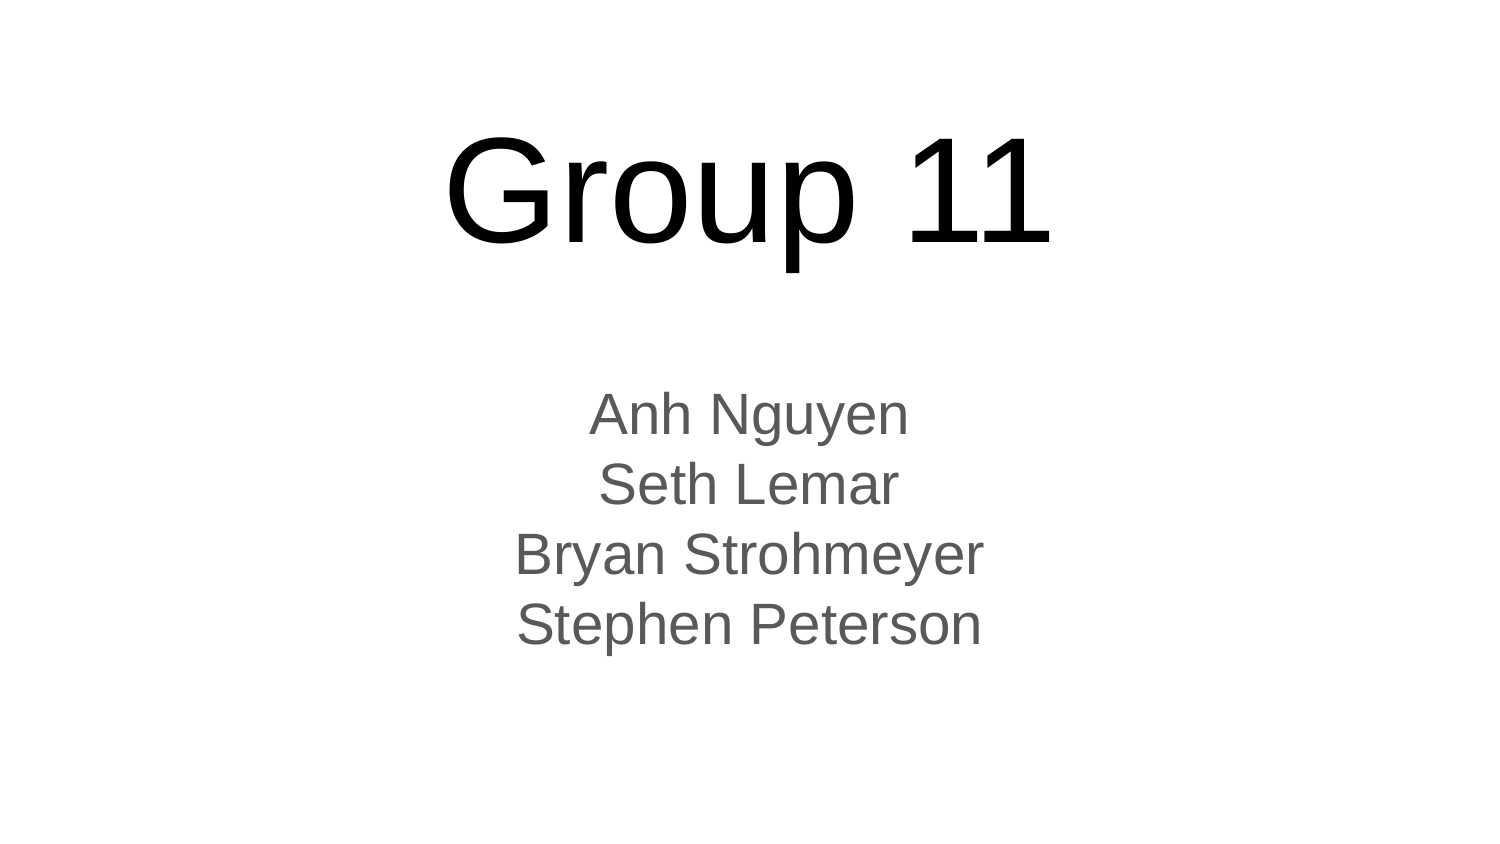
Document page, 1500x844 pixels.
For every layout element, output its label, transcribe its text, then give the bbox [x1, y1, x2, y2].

subtitle Anh Nguyen Seth Lemar Bryan Strohmeyer Stephen Peterson [382, 361, 1118, 668]
title Group 11 [237, 116, 1263, 288]
